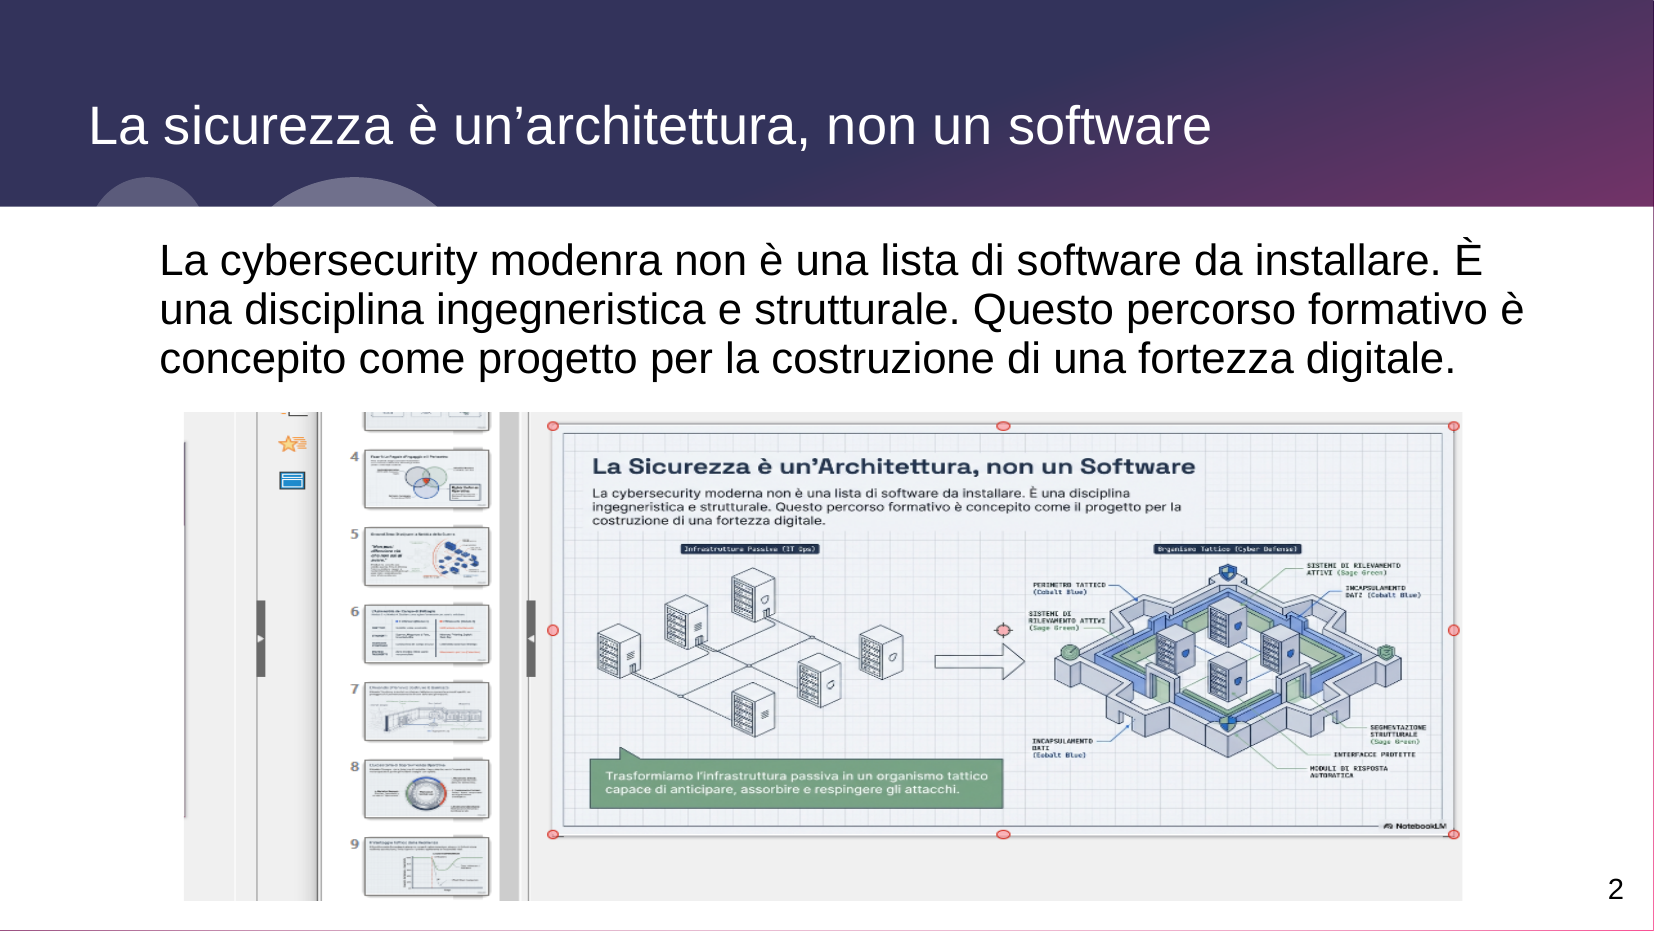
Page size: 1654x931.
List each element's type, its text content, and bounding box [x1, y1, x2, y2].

title La sicurezza è un’architettura, non un software [88, 44, 1565, 207]
picture [183, 412, 1463, 901]
list La cybersecurity modenra non è una lista di software da installare. È una disciplina ingegneristica e strutturale. Questo percorso formativo è concepito come progetto per la costruzione di una fortezza digitale. [88, 236, 1565, 827]
